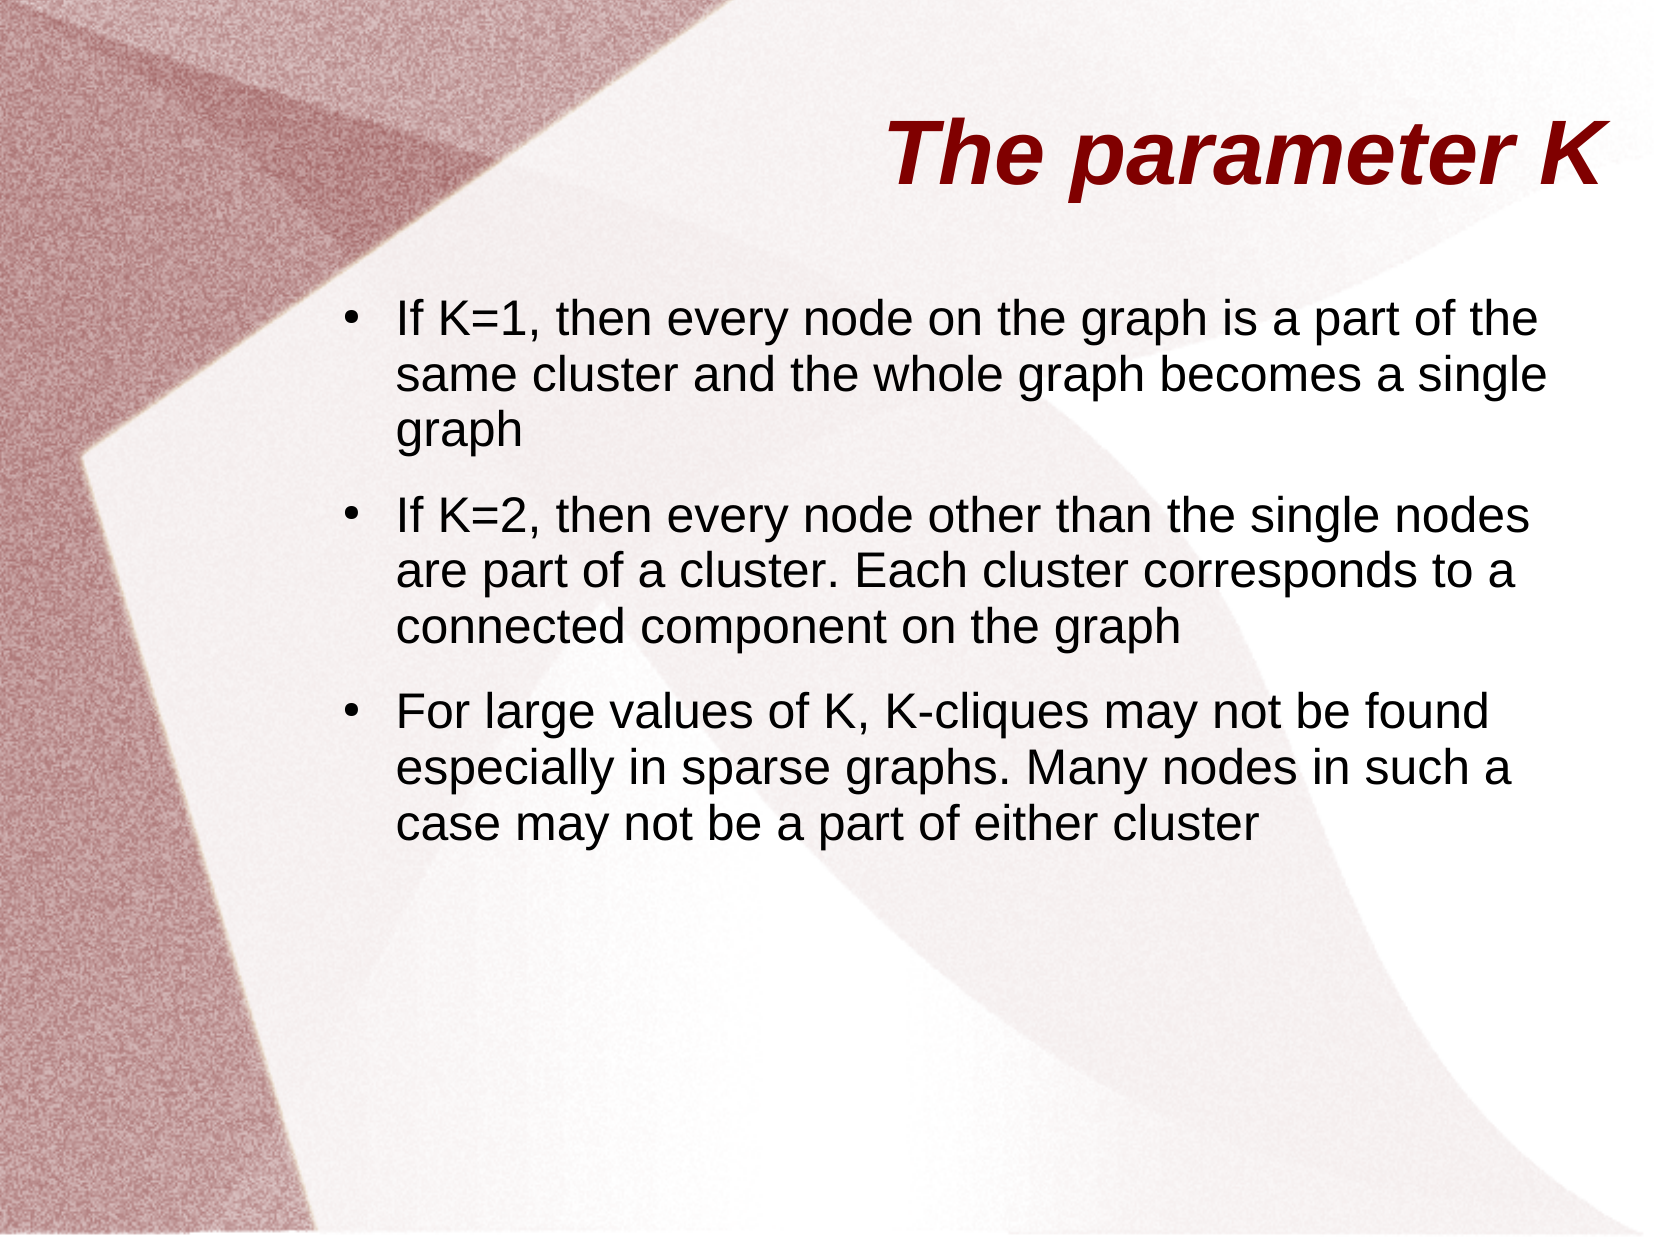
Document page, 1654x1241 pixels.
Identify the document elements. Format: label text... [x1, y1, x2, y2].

picture [0, 0, 1654, 1241]
title The parameter K [596, 49, 1607, 257]
list If K=1, then every node on the graph is a part of the same cluster and the whole graph becomes a single graph If K=2, then every node other than the single nodes are part of a cluster. Each cluster corresponds to a connected component on the graph For large values of K, K-cliques may not be found especially in sparse graphs. Many nodes in such a case may not be a part of either cluster [324, 290, 1601, 1010]
